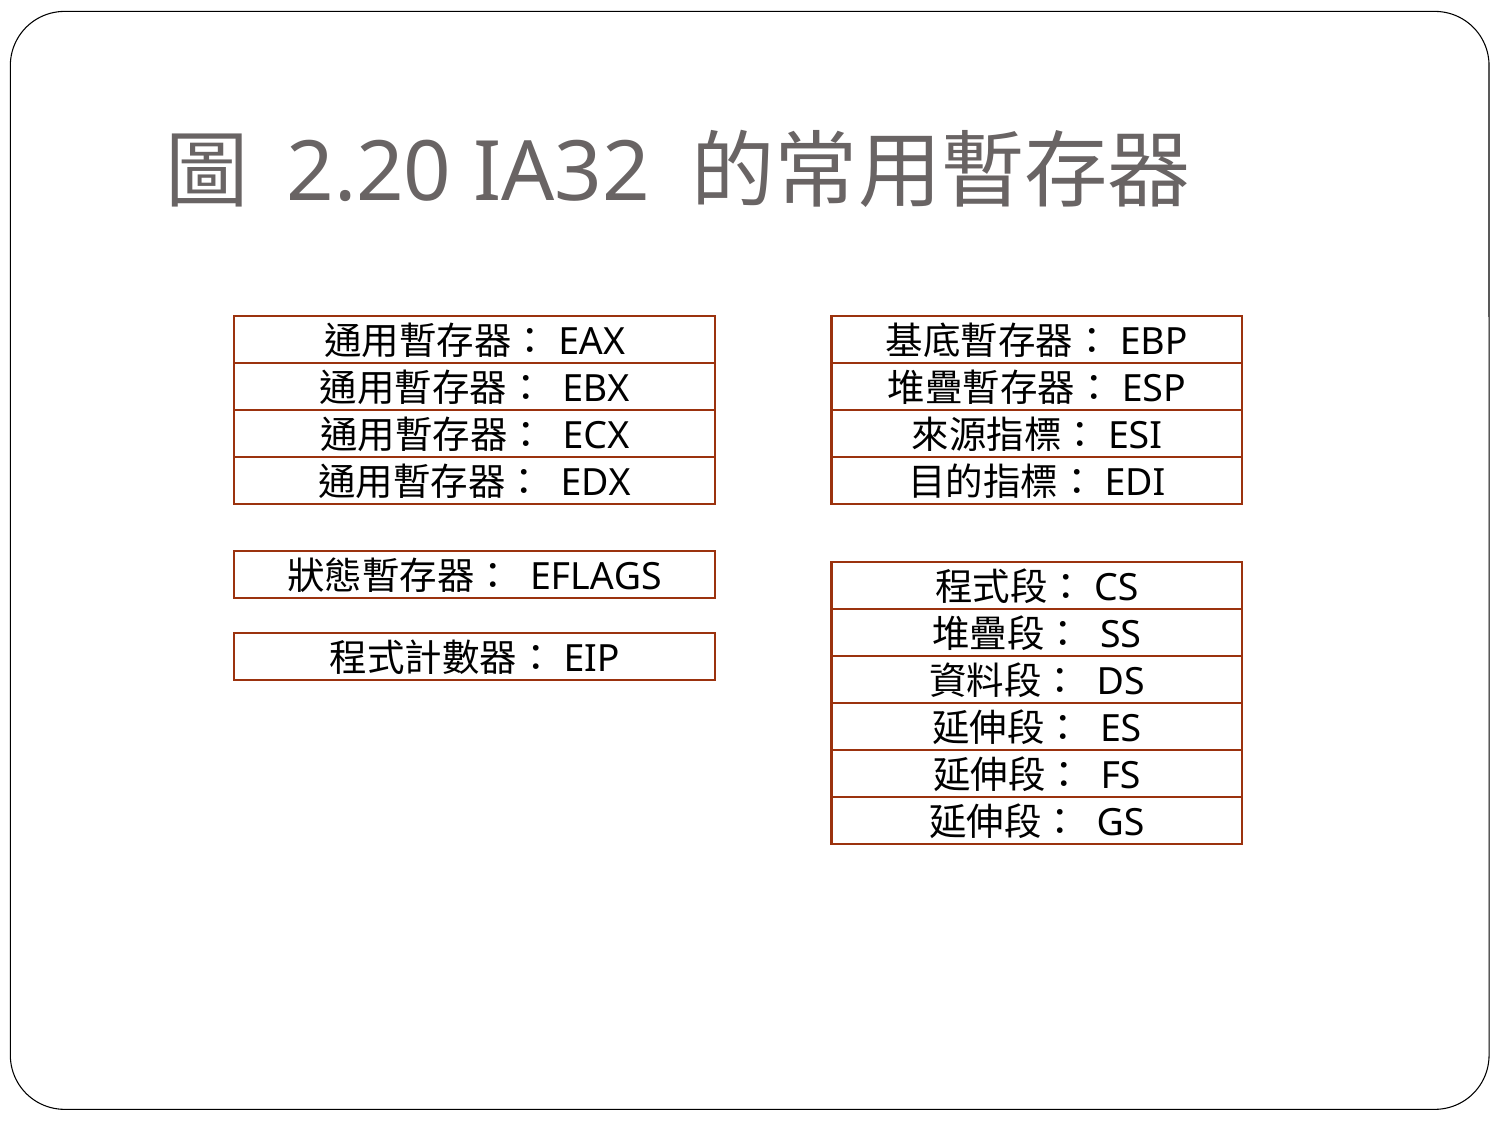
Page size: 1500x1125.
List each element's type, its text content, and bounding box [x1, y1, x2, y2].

text_box 目的指標：EDI [831, 456, 1243, 504]
text_box 通用暫存器：EAX [234, 316, 715, 363]
text_box 延伸段： FS [831, 750, 1243, 796]
text_box 通用暫存器： ECX [234, 410, 715, 456]
text_box 狀態暫存器： EFLAGS [234, 550, 715, 598]
text_box 通用暫存器： EDX [234, 456, 715, 504]
text_box 來源指標：ESI [831, 410, 1243, 456]
text_box 延伸段： ES [831, 703, 1243, 750]
text_box 資料段： DS [831, 656, 1243, 703]
text_box 基底暫存器：EBP [831, 316, 1243, 363]
text_box 程式計數器：EIP [234, 632, 715, 680]
text_box 堆疊暫存器：ESP [831, 363, 1243, 410]
title 圖 2.20 IA32 的常用暫存器 [150, 44, 1426, 233]
text_box 延伸段： GS [831, 796, 1243, 844]
text_box 通用暫存器： EBX [234, 363, 715, 410]
text_box 程式段：CS [831, 562, 1243, 609]
text_box 堆疊段： SS [831, 609, 1243, 656]
